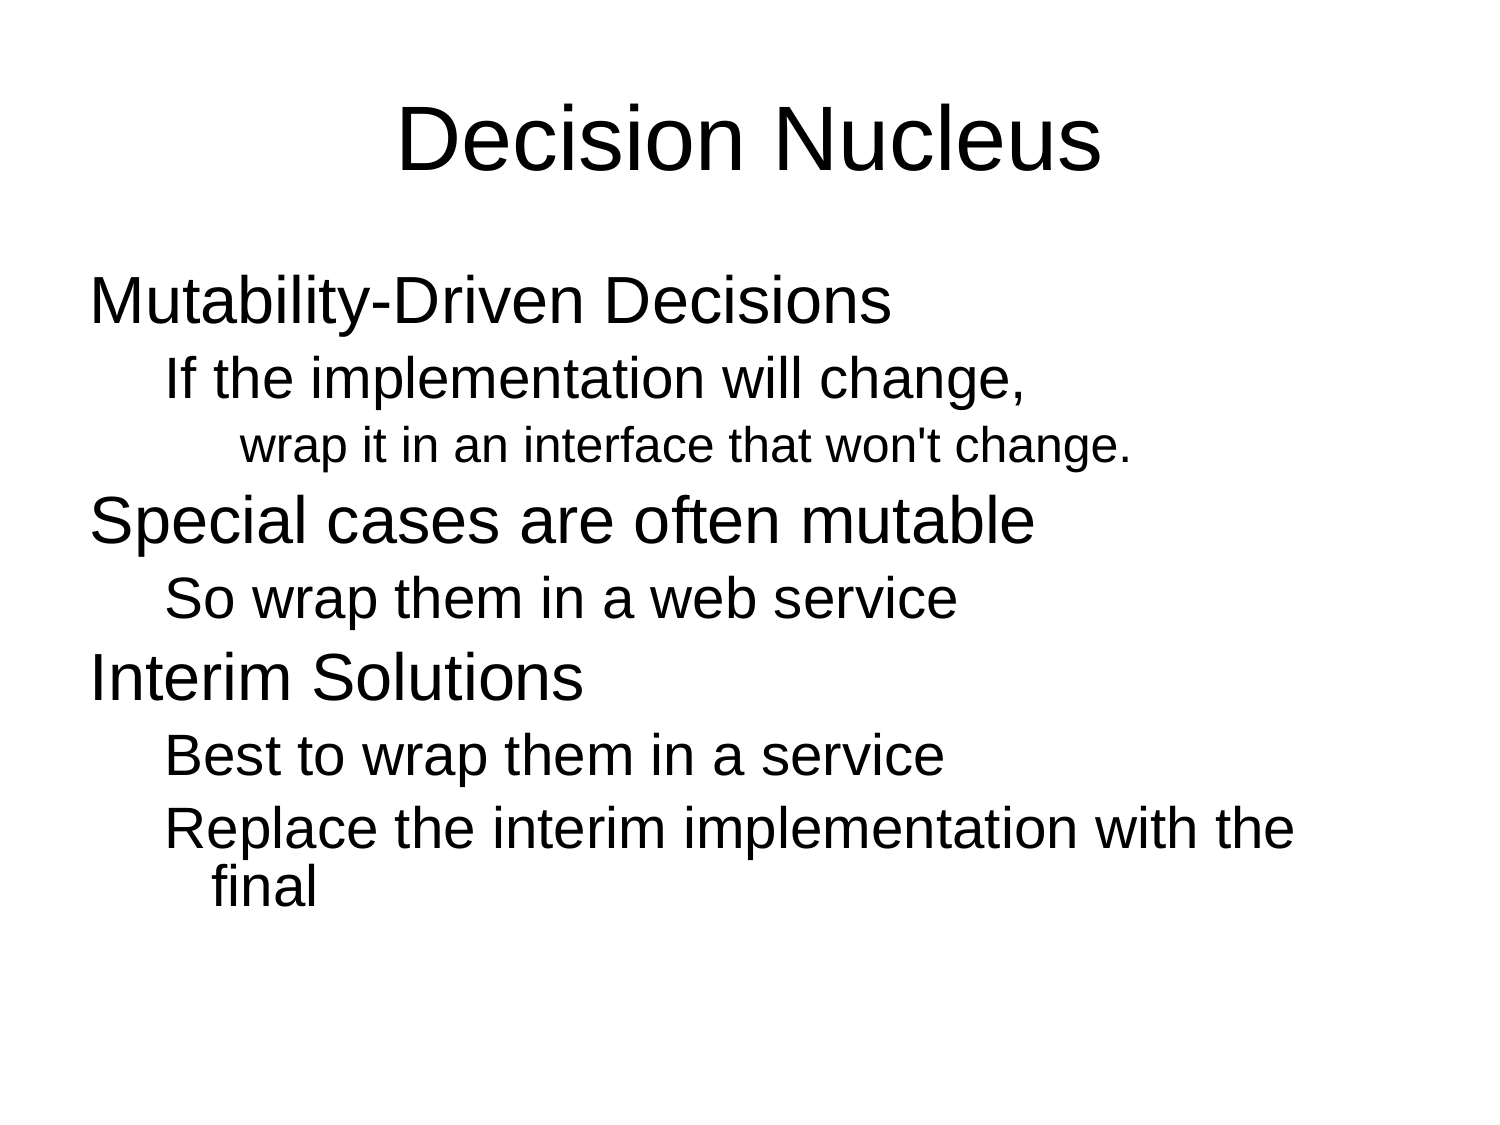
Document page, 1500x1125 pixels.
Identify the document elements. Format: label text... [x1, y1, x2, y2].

list Mutability-Driven Decisions If the implementation will change, wrap it in an interface that won't change. Special cases are often mutable So wrap them in a web service Interim Solutions Best to wrap them in a service Replace the interim implementation with the final [75, 262, 1426, 1006]
title Decision Nucleus [75, 45, 1426, 233]
